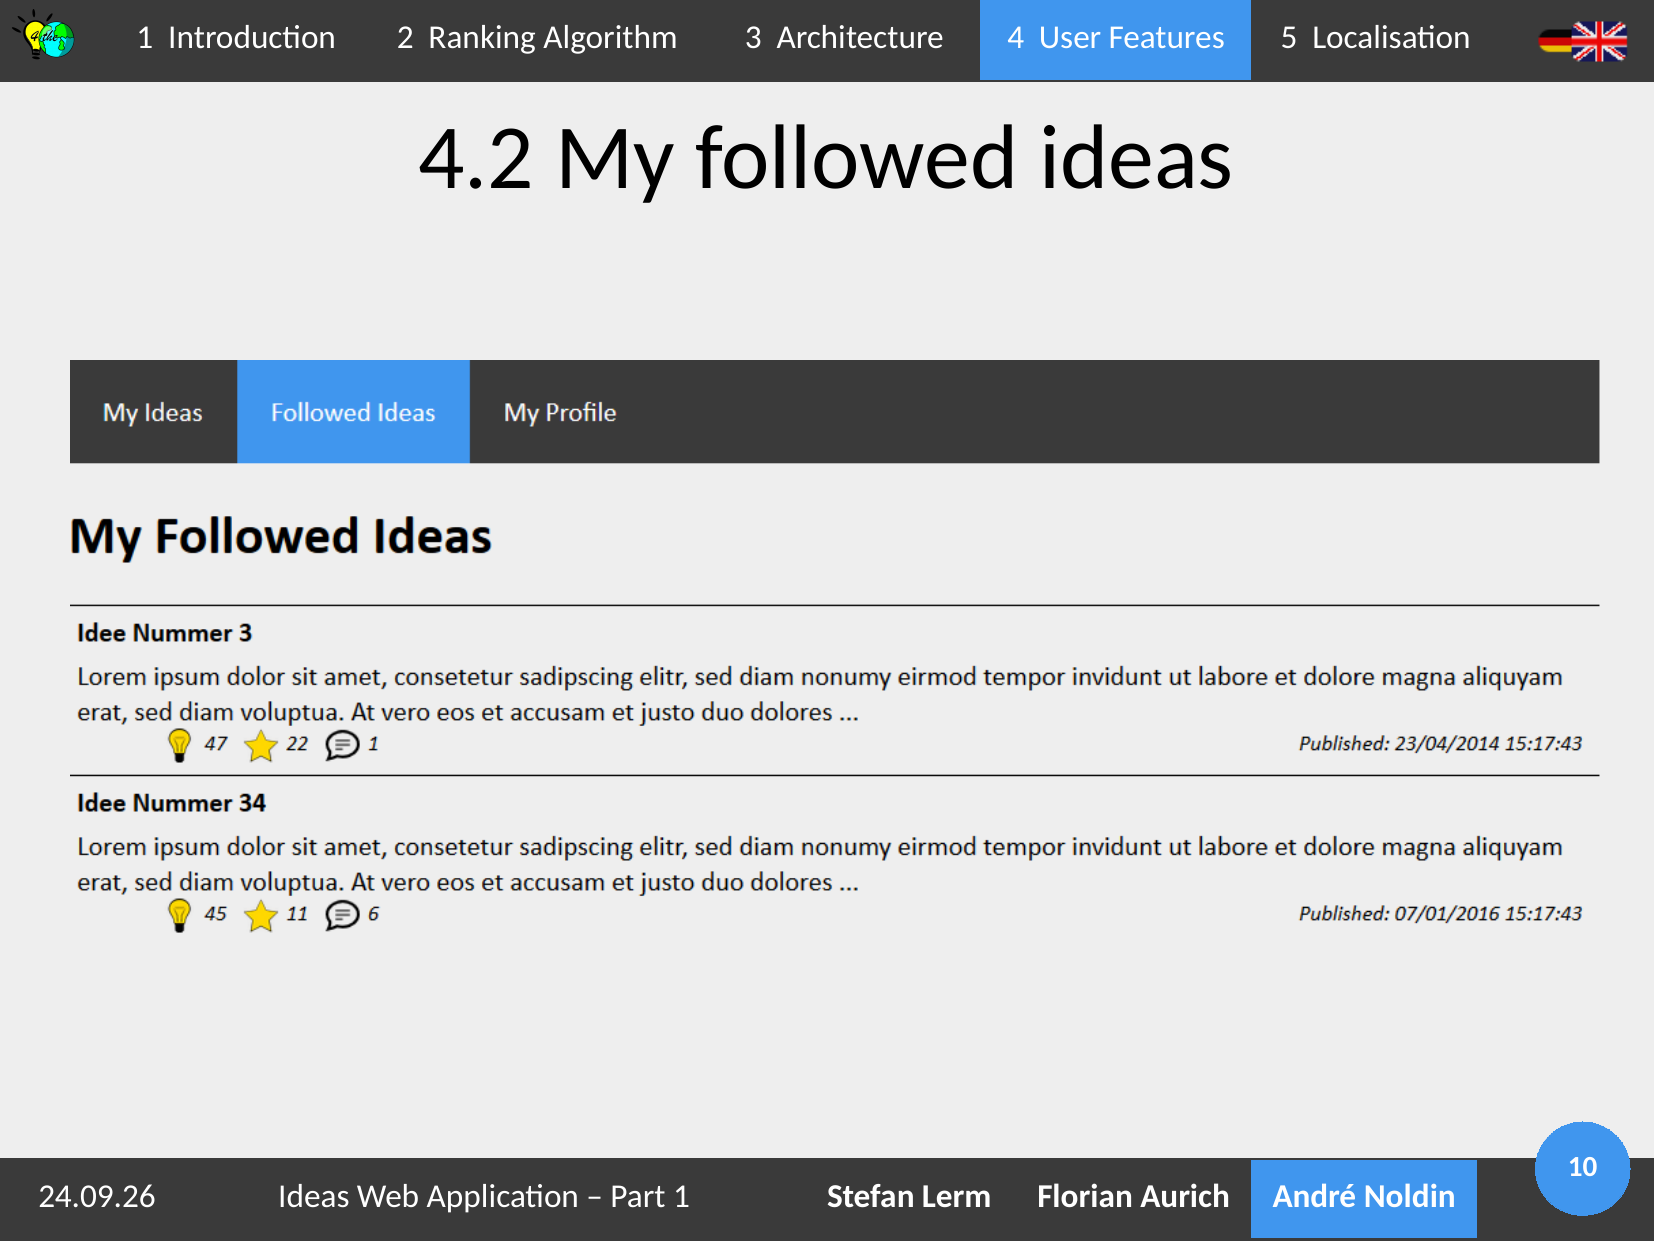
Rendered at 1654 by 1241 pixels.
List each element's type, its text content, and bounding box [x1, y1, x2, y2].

picture [1536, 18, 1629, 64]
text_box 5 Localisation [1251, 0, 1501, 80]
text_box Stefan Lerm [803, 1160, 1015, 1238]
text_box André Noldin [1251, 1160, 1477, 1238]
text_box 4 User Features [980, 0, 1251, 80]
text_box 2 Ranking Algorithm [366, 0, 708, 80]
text_box Ideas Web Application – Part 1 [242, 1160, 727, 1238]
text_box 3 Architecture [708, 0, 980, 80]
title 4.2 My followed ideas [82, 82, 1571, 249]
picture [70, 360, 1601, 945]
text_box Florian Aurich [1015, 1160, 1251, 1238]
text_box 1 Introduction [106, 0, 366, 80]
picture [2, 0, 83, 80]
